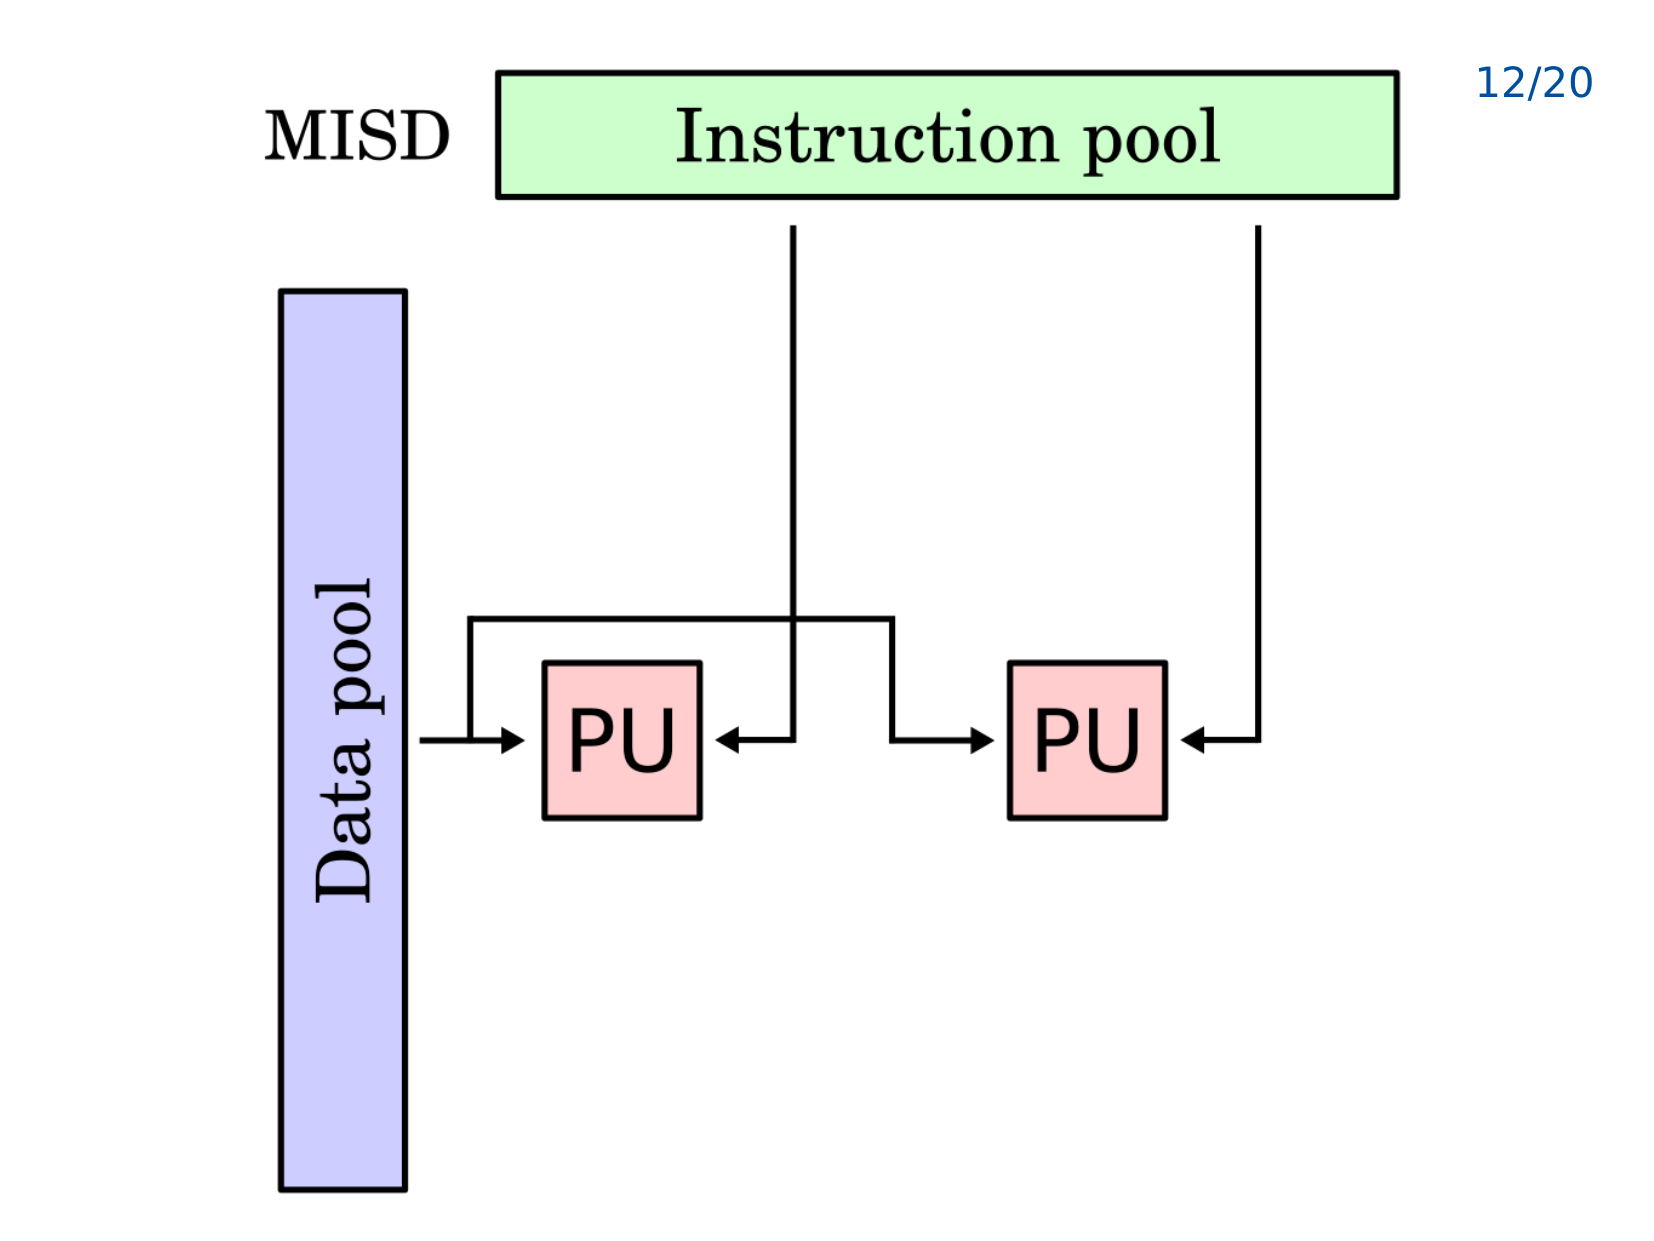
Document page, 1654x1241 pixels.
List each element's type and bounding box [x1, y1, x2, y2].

picture [219, 11, 1460, 1241]
